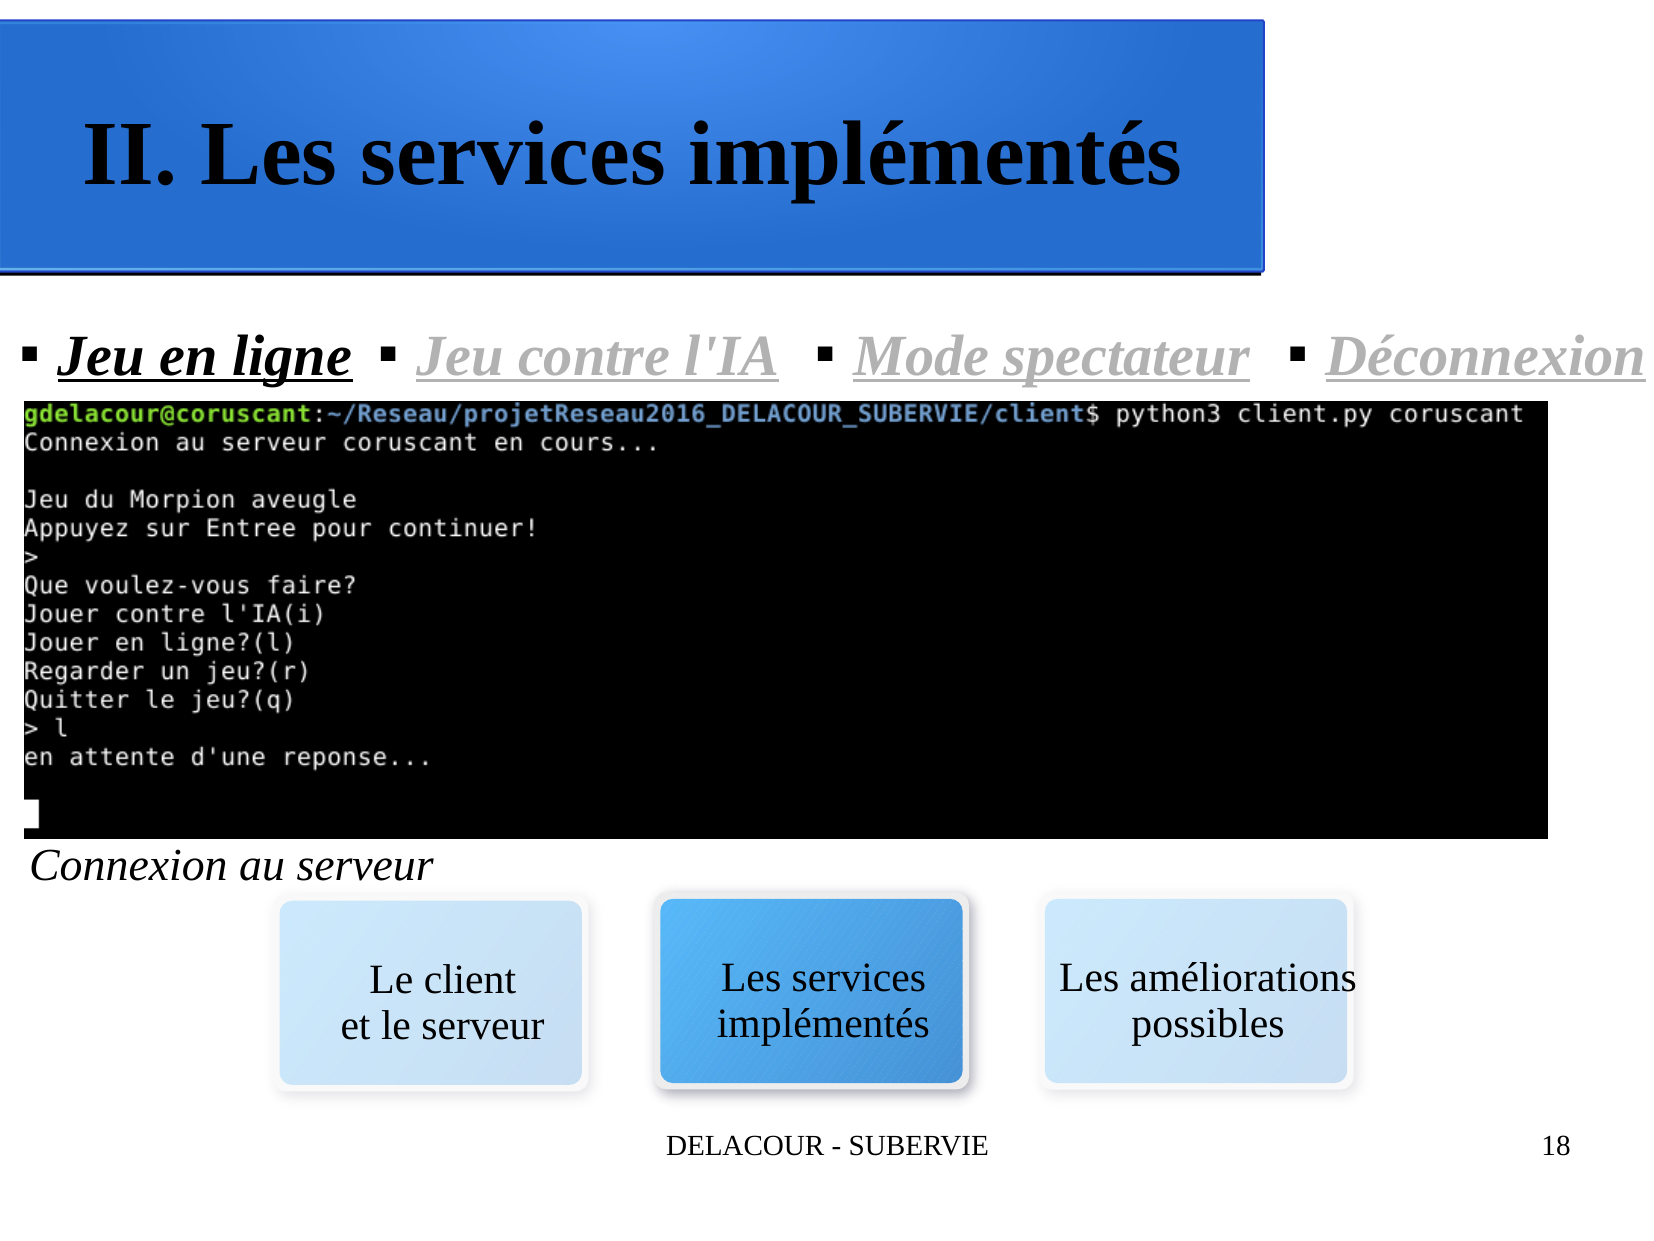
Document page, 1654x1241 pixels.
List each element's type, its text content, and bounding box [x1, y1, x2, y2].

picture [24, 401, 1548, 839]
text_box Jeu contre l'IA [366, 315, 803, 401]
title II. Les services implémentés [82, 94, 1264, 213]
text_box Déconnexion [1275, 315, 1654, 461]
picture [643, 878, 1004, 1123]
text_box Mode spectateur [803, 315, 1275, 401]
text_box Jeu en ligne [7, 315, 366, 461]
picture [262, 880, 624, 1124]
picture [1027, 878, 1389, 1123]
text_box Connexion au serveur [14, 832, 450, 898]
